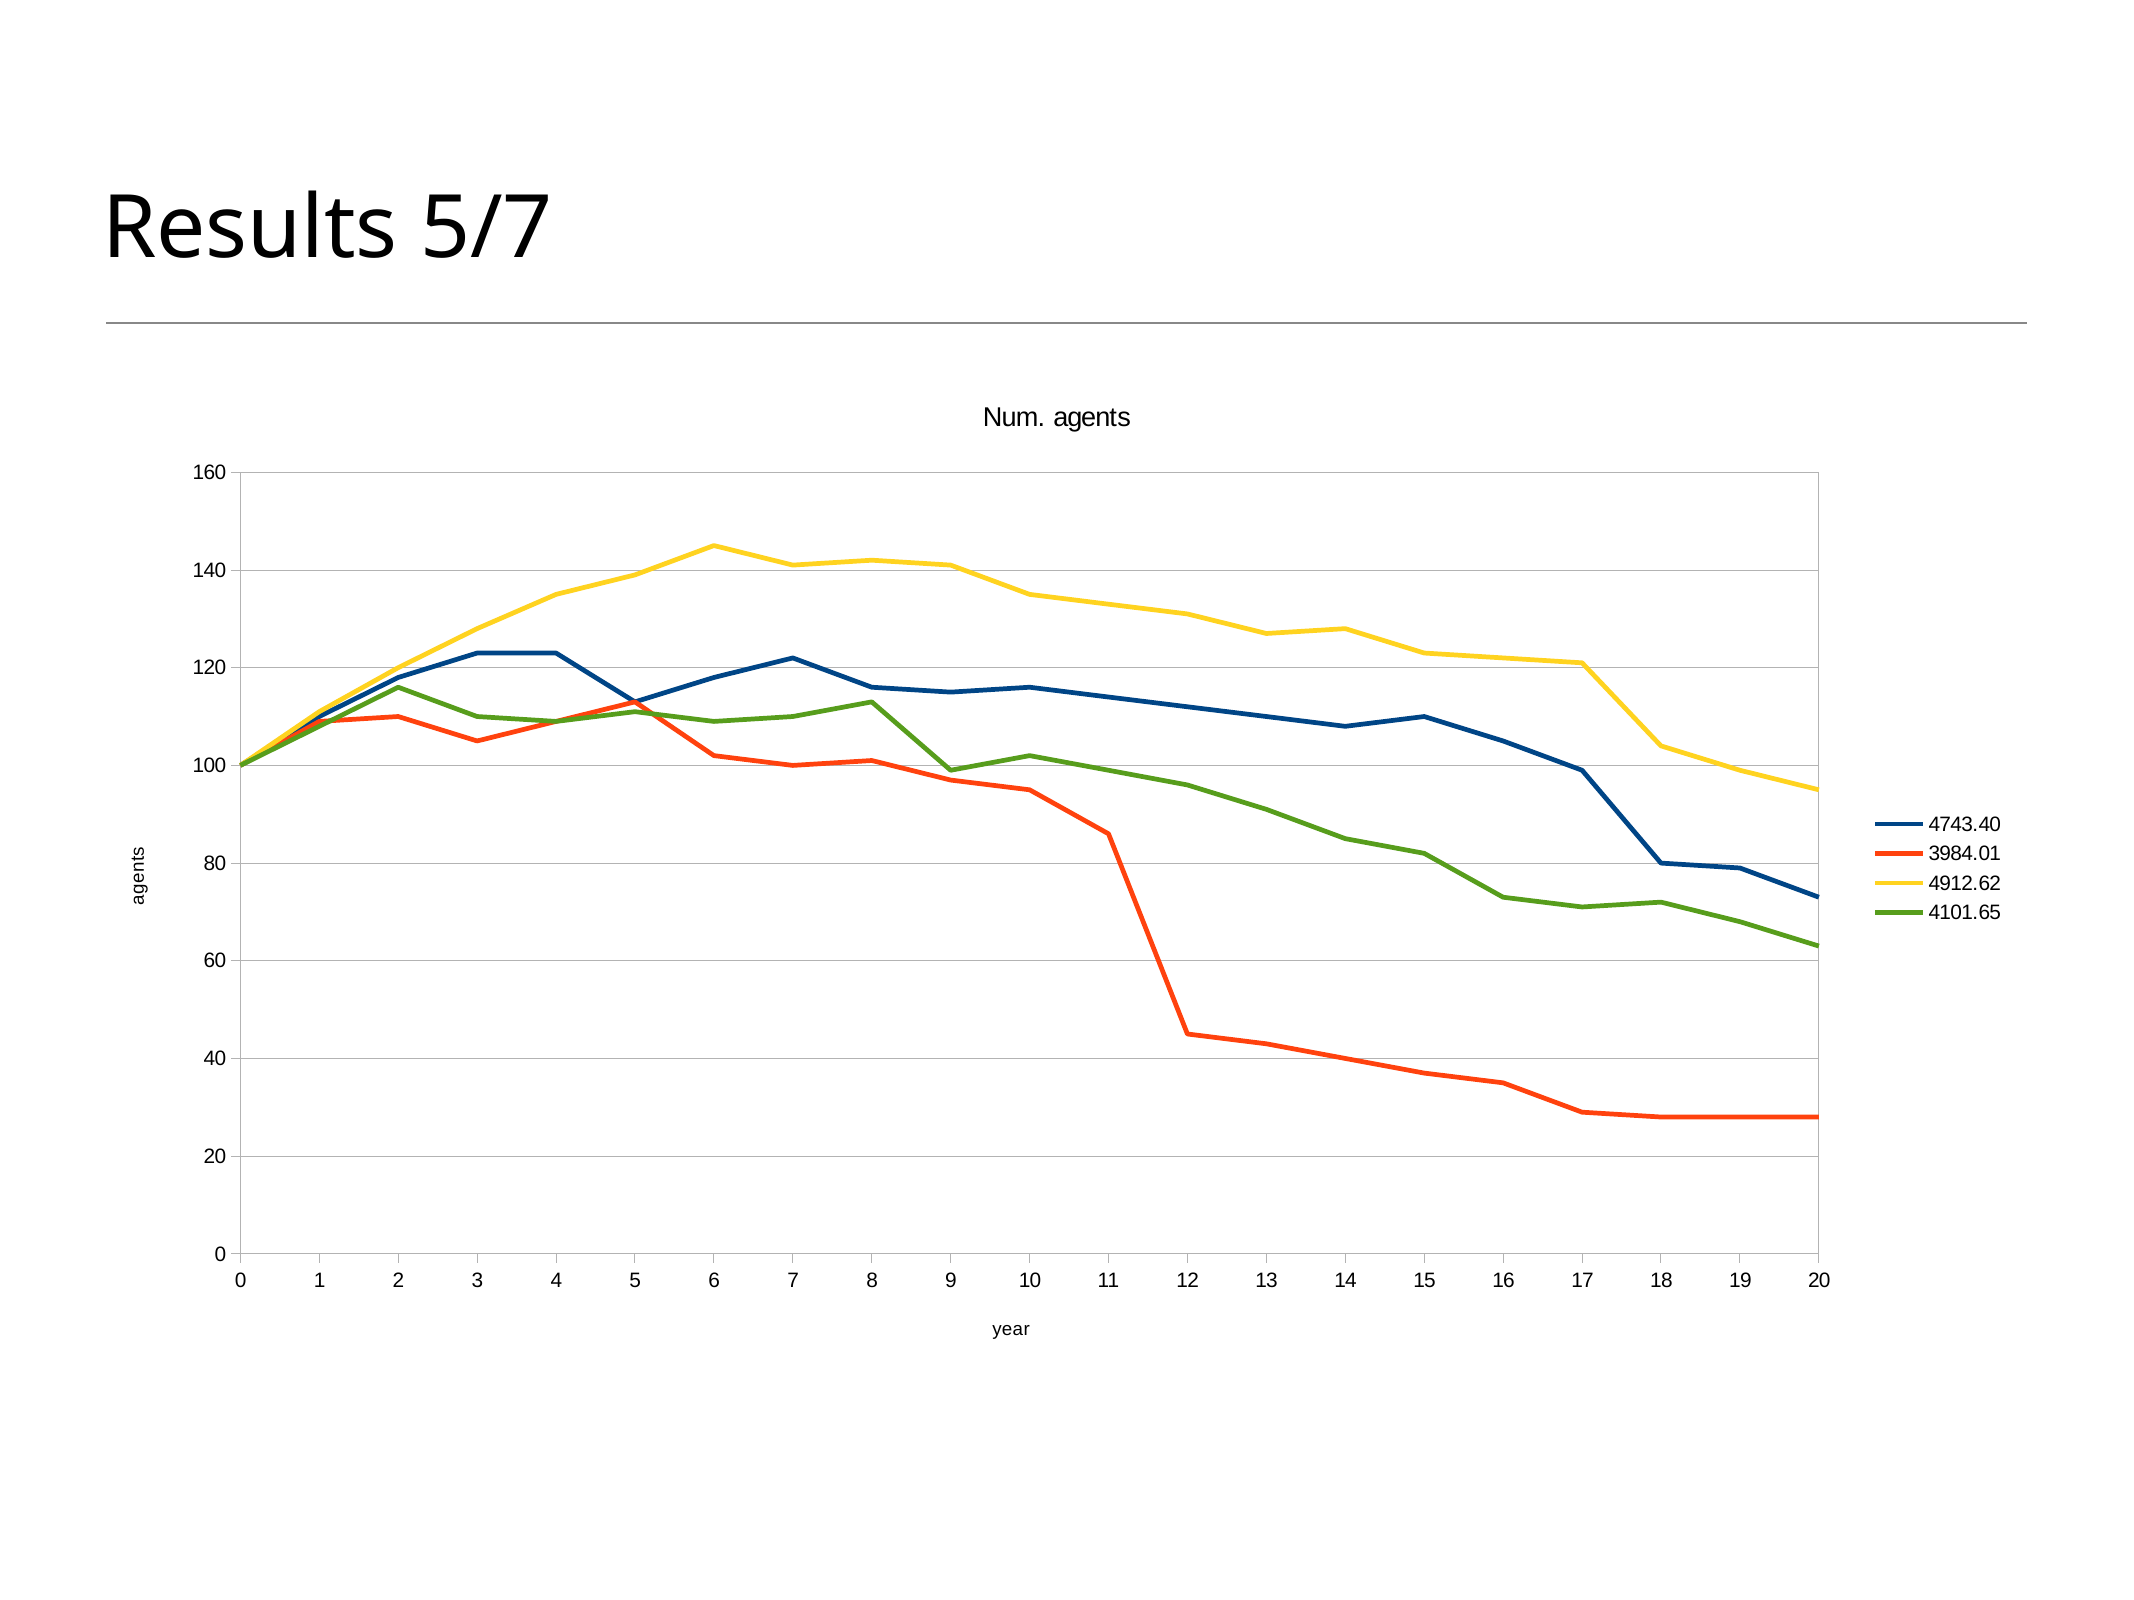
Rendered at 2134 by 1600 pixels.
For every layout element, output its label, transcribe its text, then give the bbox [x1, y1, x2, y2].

title Results 5/7 [93, 54, 2040, 284]
chart [94, 366, 2020, 1371]
